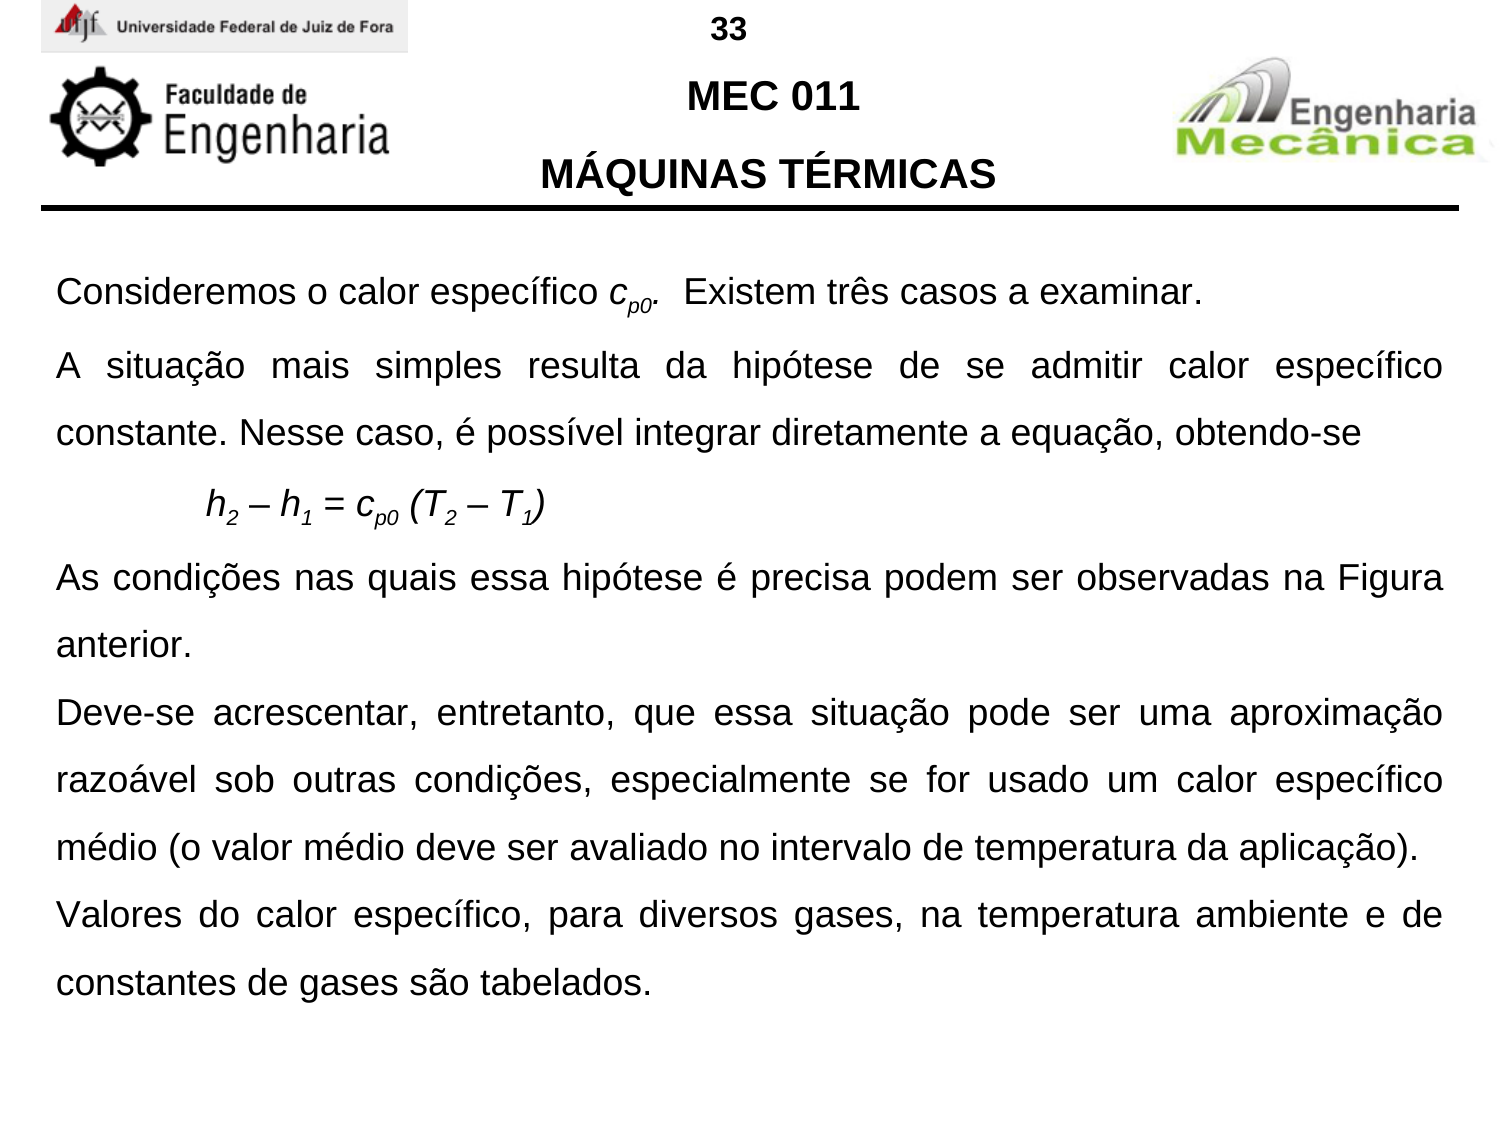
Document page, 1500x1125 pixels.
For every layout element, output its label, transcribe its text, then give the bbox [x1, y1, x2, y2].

picture [1151, 54, 1500, 167]
text_box Consideremos o calor específico cp0. Existem três casos a examinar. A situação mais simples resulta da hipótese de se admitir calor específico constante. Nesse caso, é possível integrar diretamente a equação, obtendo-se h2 – h1 = cp0 (T2 – T1) As condições nas quais essa hipótese é precisa podem ser observadas na Figura anterior. Deve-se acrescentar, entretanto, que essa situação pode ser uma aproximação razoável sob outras condições, especialmente se for usado um calor específico médio (o valor médio deve ser avaliado no intervalo de temperatura da aplicação). Valores do calor específico, para diversos gases, na temperatura ambiente e de constantes de gases são tabelados. [41, 233, 1459, 1011]
picture [41, 0, 408, 174]
